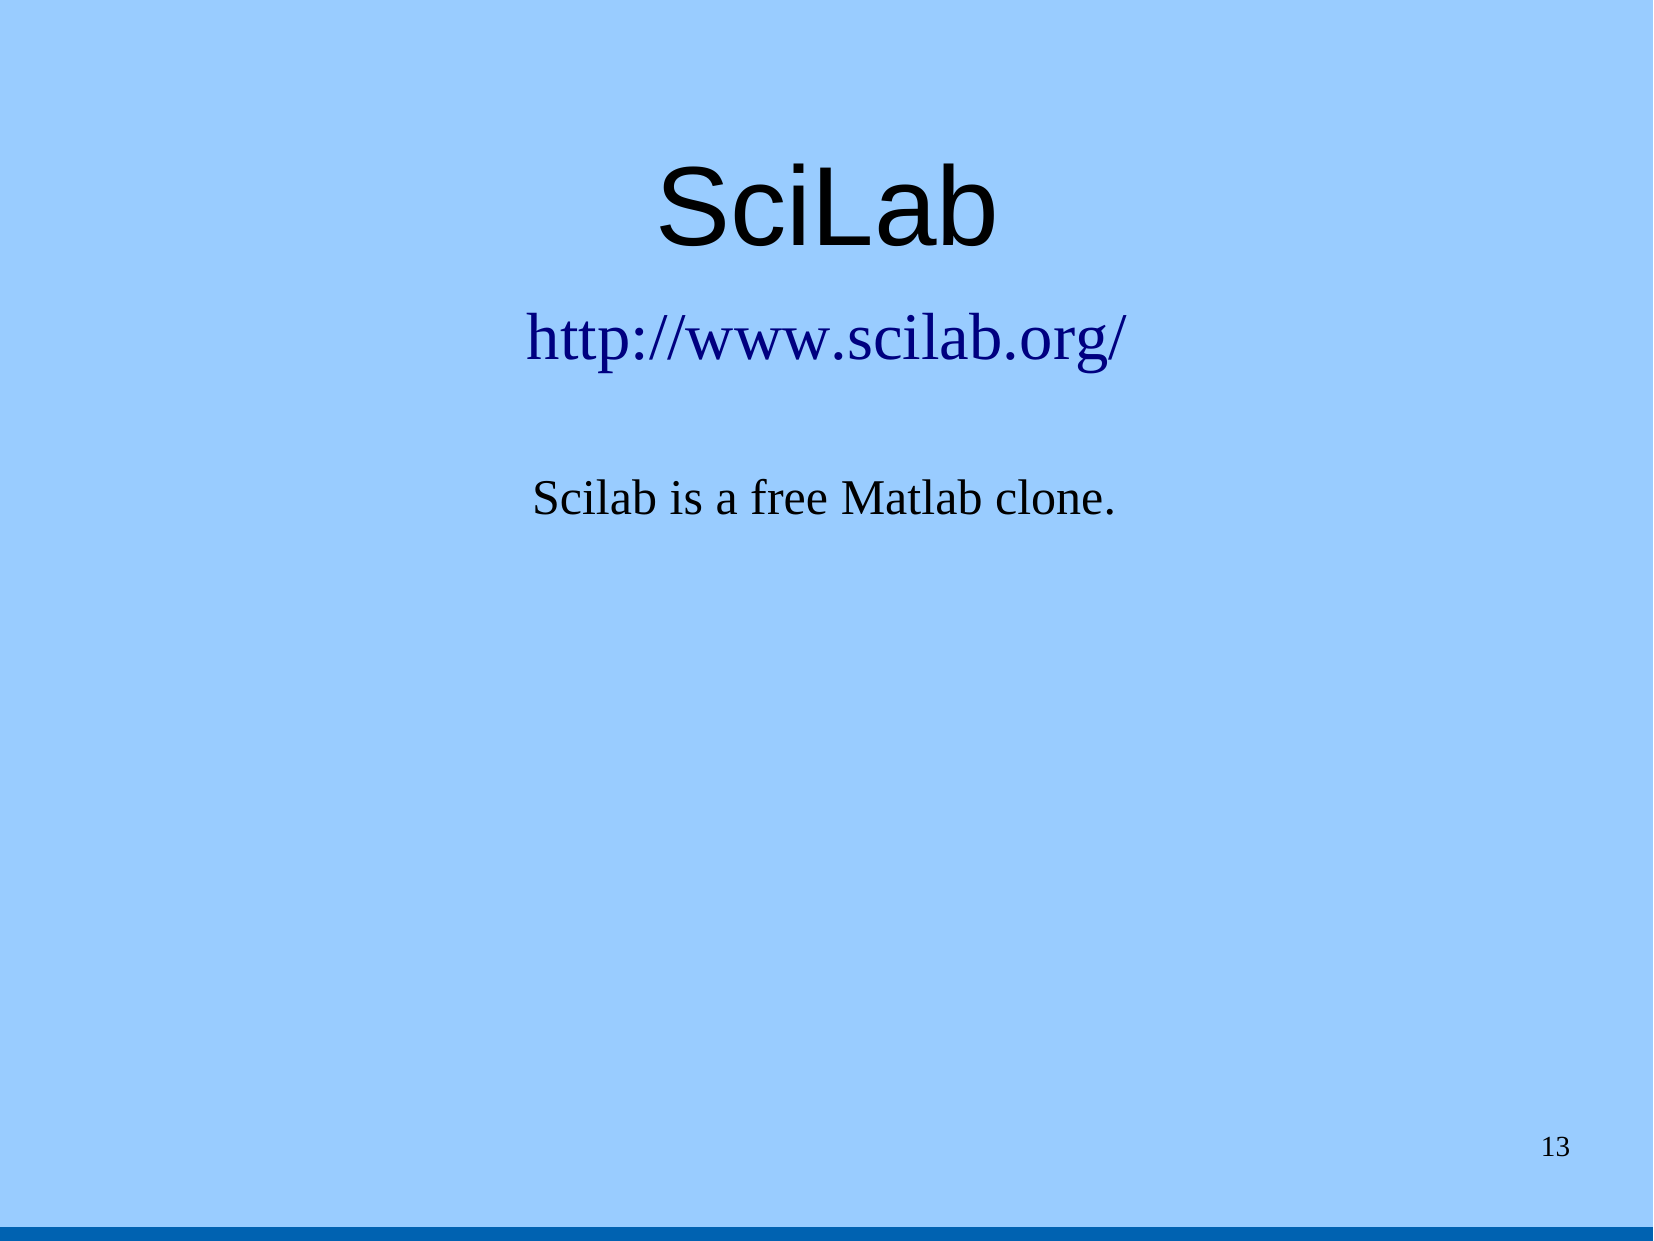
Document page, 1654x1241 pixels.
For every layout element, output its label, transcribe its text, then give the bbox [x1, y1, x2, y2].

title SciLab [121, 102, 1533, 311]
text_box Scilab is a free Matlab clone. [374, 469, 1275, 531]
list http://www.scilab.org/ [455, 300, 1350, 381]
